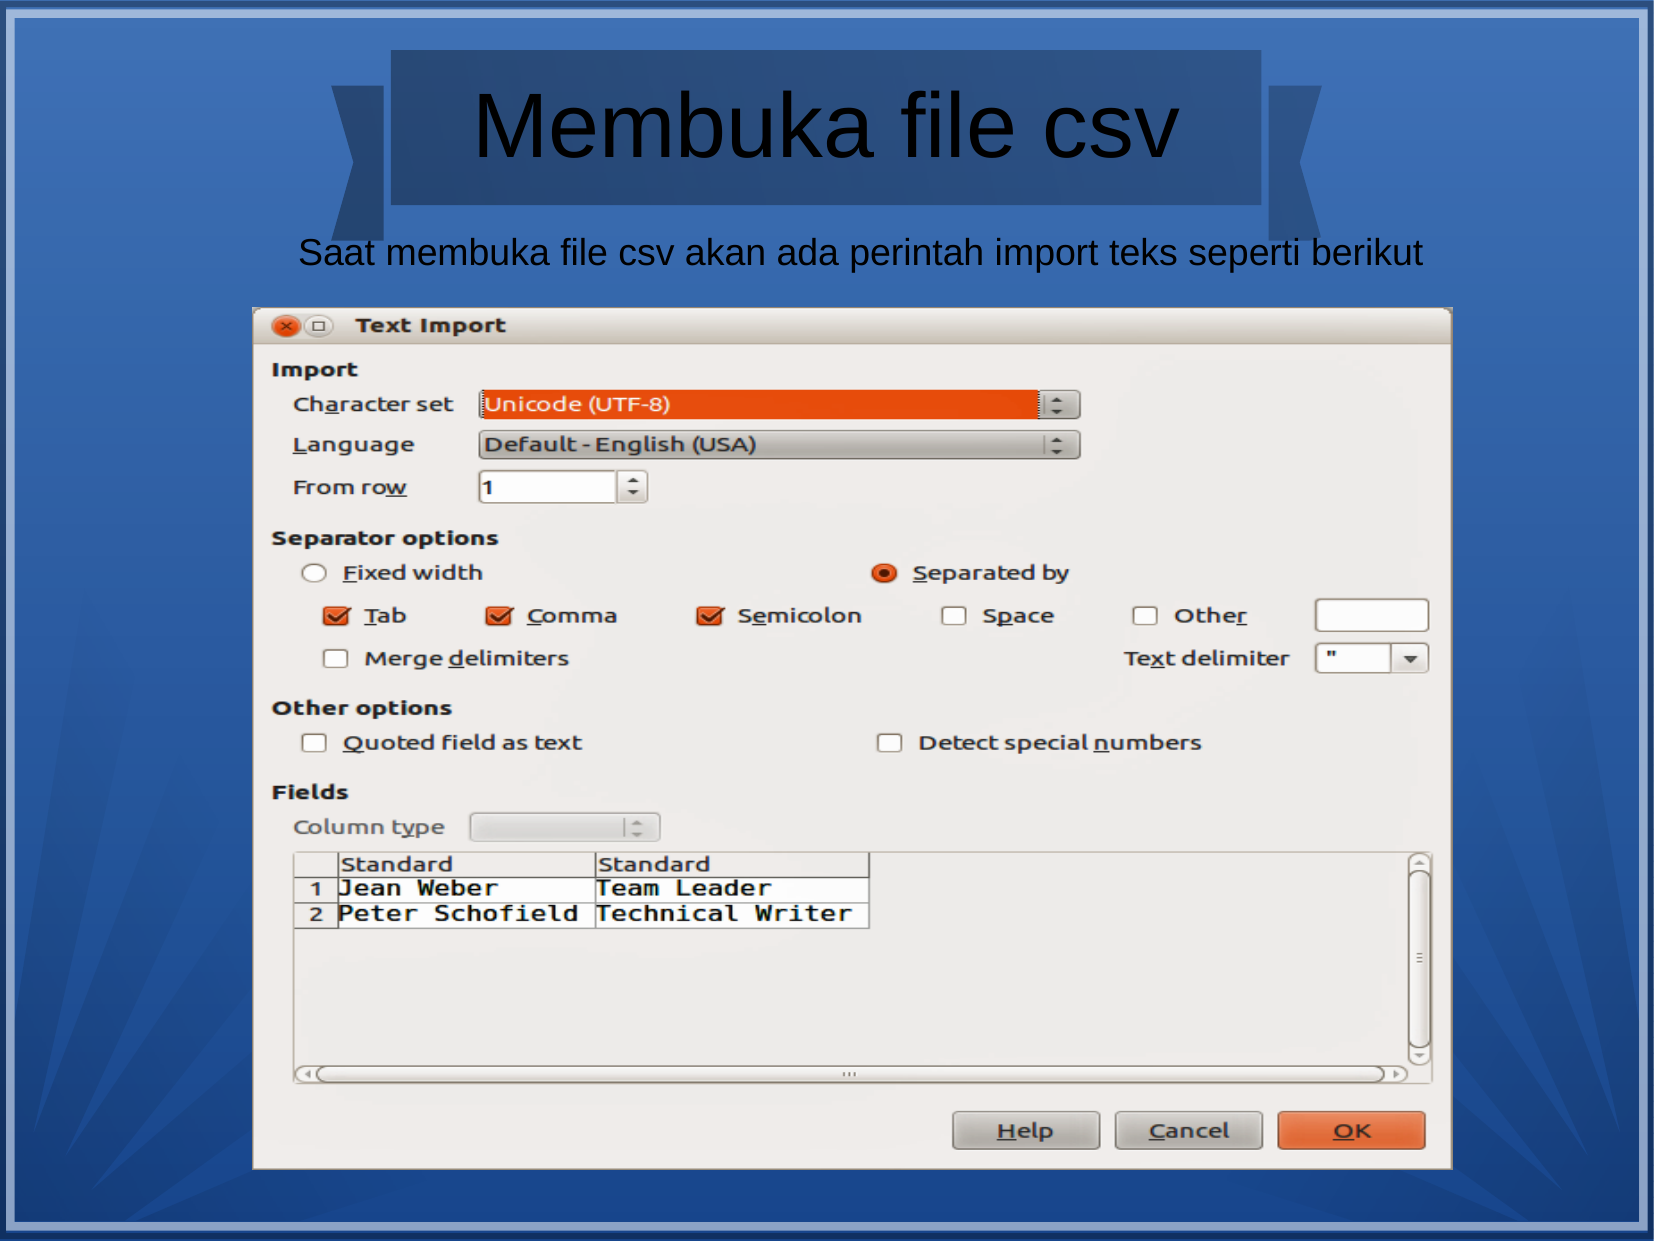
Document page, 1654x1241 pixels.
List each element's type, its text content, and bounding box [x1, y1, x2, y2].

picture [252, 307, 1453, 1170]
text_box Saat membuka file csv akan ada perintah import teks seperti berikut [283, 224, 1439, 282]
title Membuka file csv [389, 47, 1264, 205]
